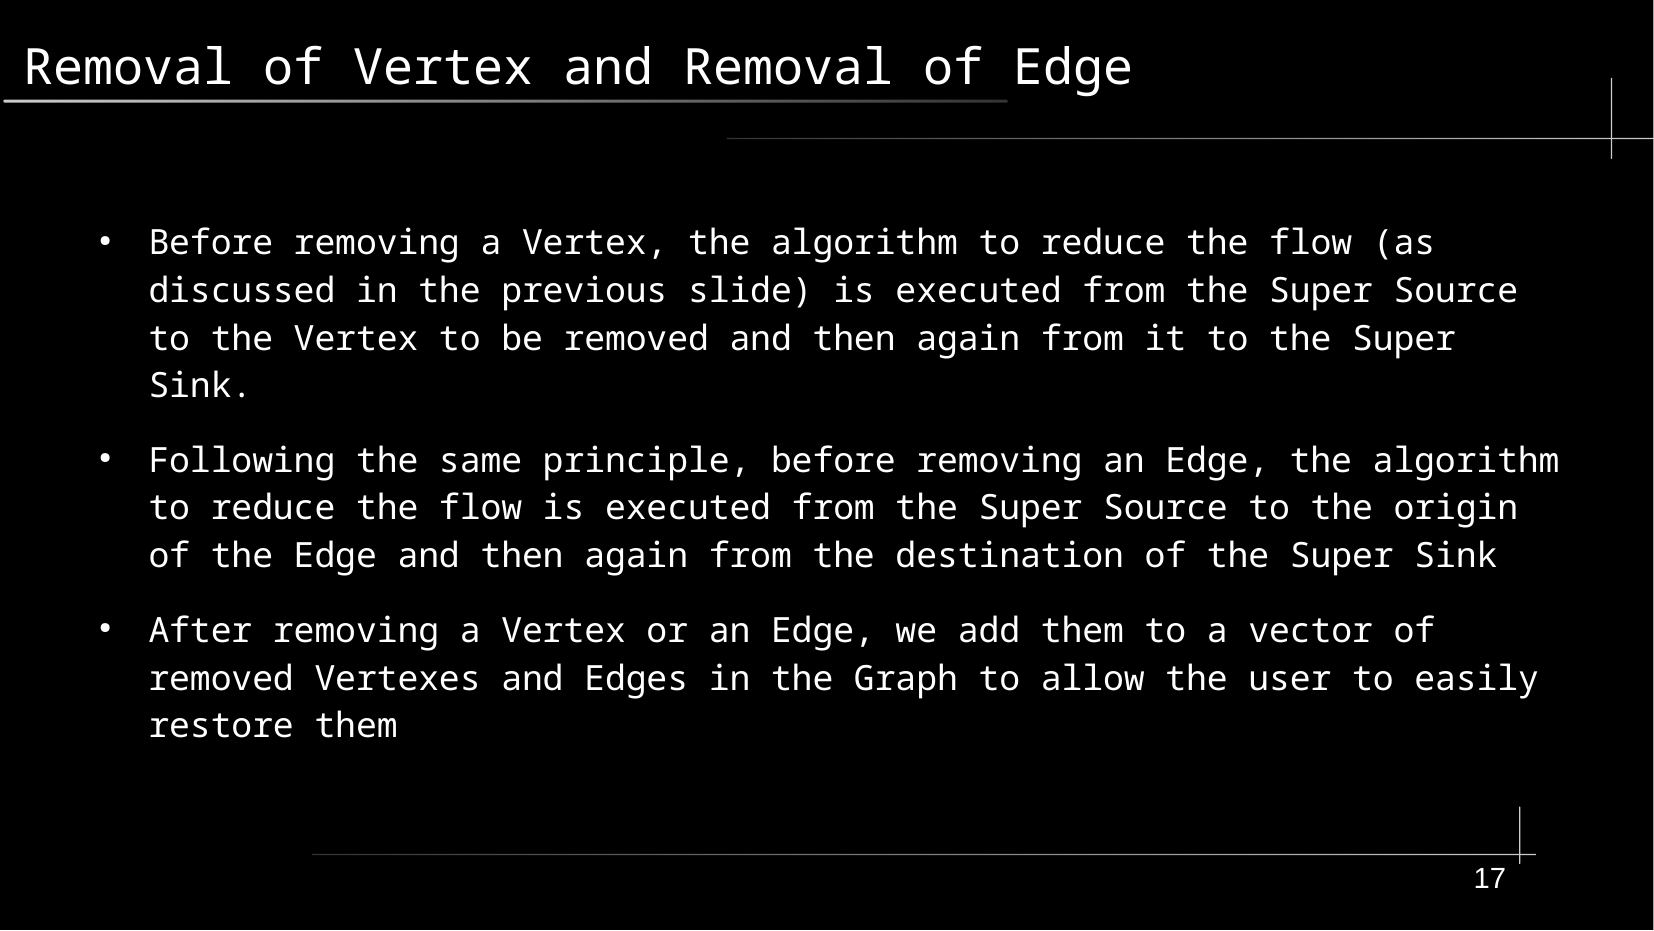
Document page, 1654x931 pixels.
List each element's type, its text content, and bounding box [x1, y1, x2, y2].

title Removal of Vertex and Removal of Edge [23, 11, 1589, 119]
list Before removing a Vertex, the algorithm to reduce the flow (as discussed in the previous slide) is executed from the Super Source to the Vertex to be removed and then again from it to the Super Sink. Following the same principle, before removing an Edge, the algorithm to reduce the flow is executed from the Super Source to the origin of the Edge and then again from the destination of the Super Sink After removing a Vertex or an Edge, we add them to a vector of removed Vertexes and Edges in the Graph to allow the user to easily restore them [82, 217, 1571, 758]
